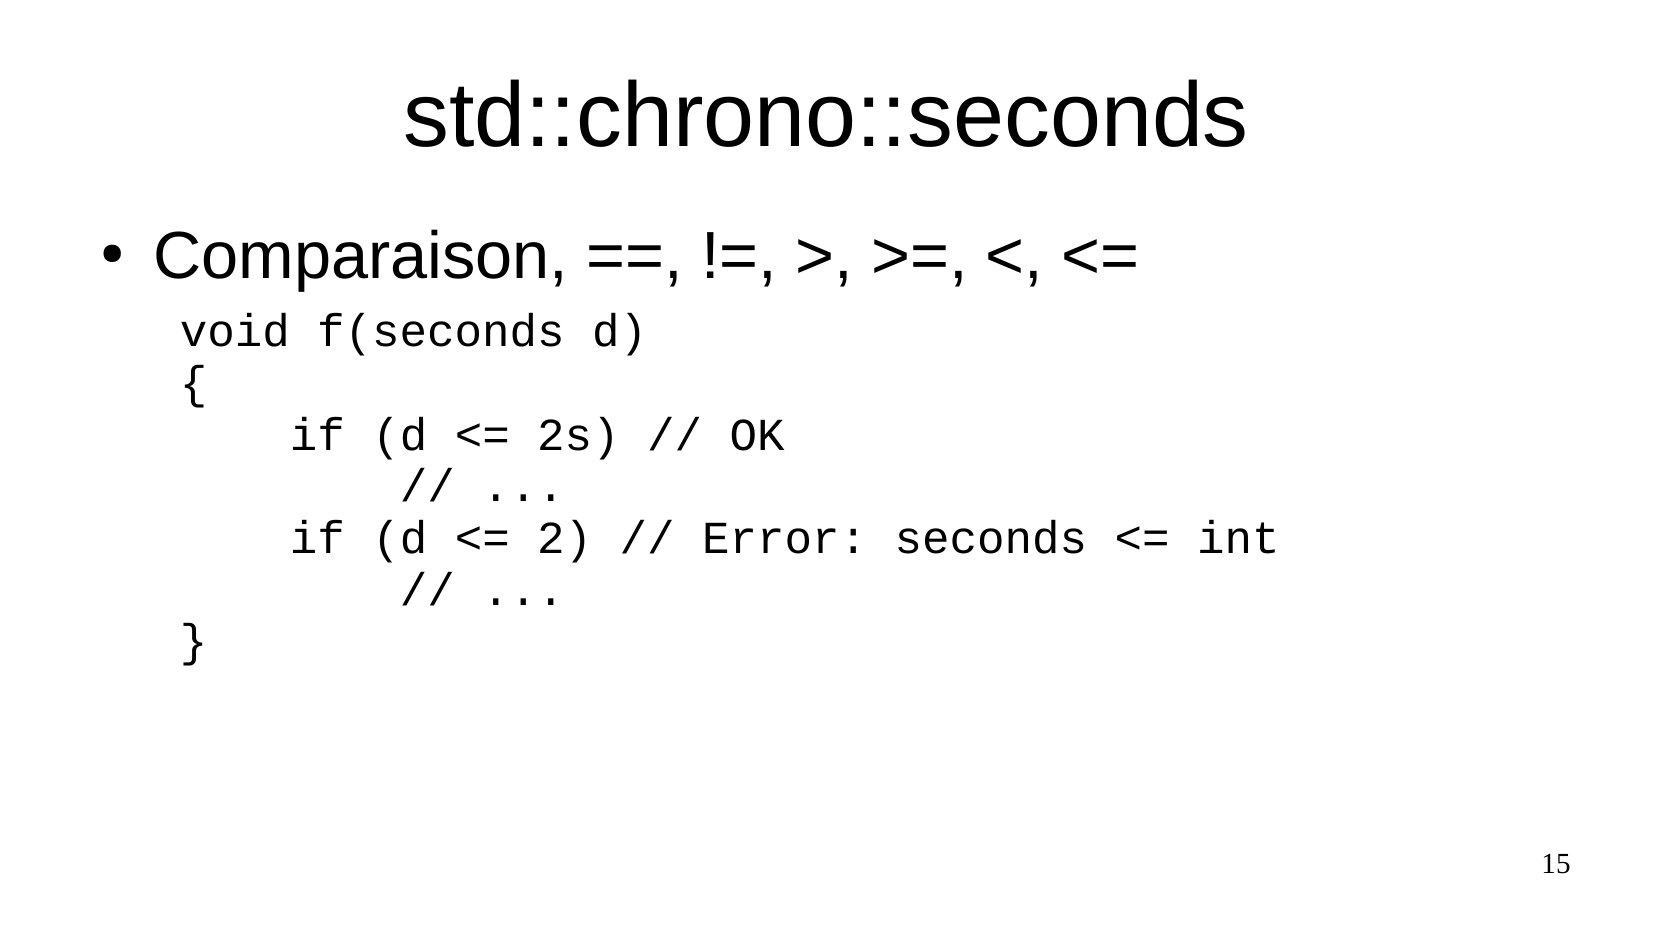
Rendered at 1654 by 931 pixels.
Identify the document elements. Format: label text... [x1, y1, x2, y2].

title std::chrono::seconds [82, 37, 1571, 193]
text_box void f(seconds d) { if (d <= 2s) // OK // ... if (d <= 2) // Error: seconds <= int // ... } [165, 301, 1486, 812]
list Comparaison, ==, !=, >, >=, <, <= [82, 217, 1571, 758]
